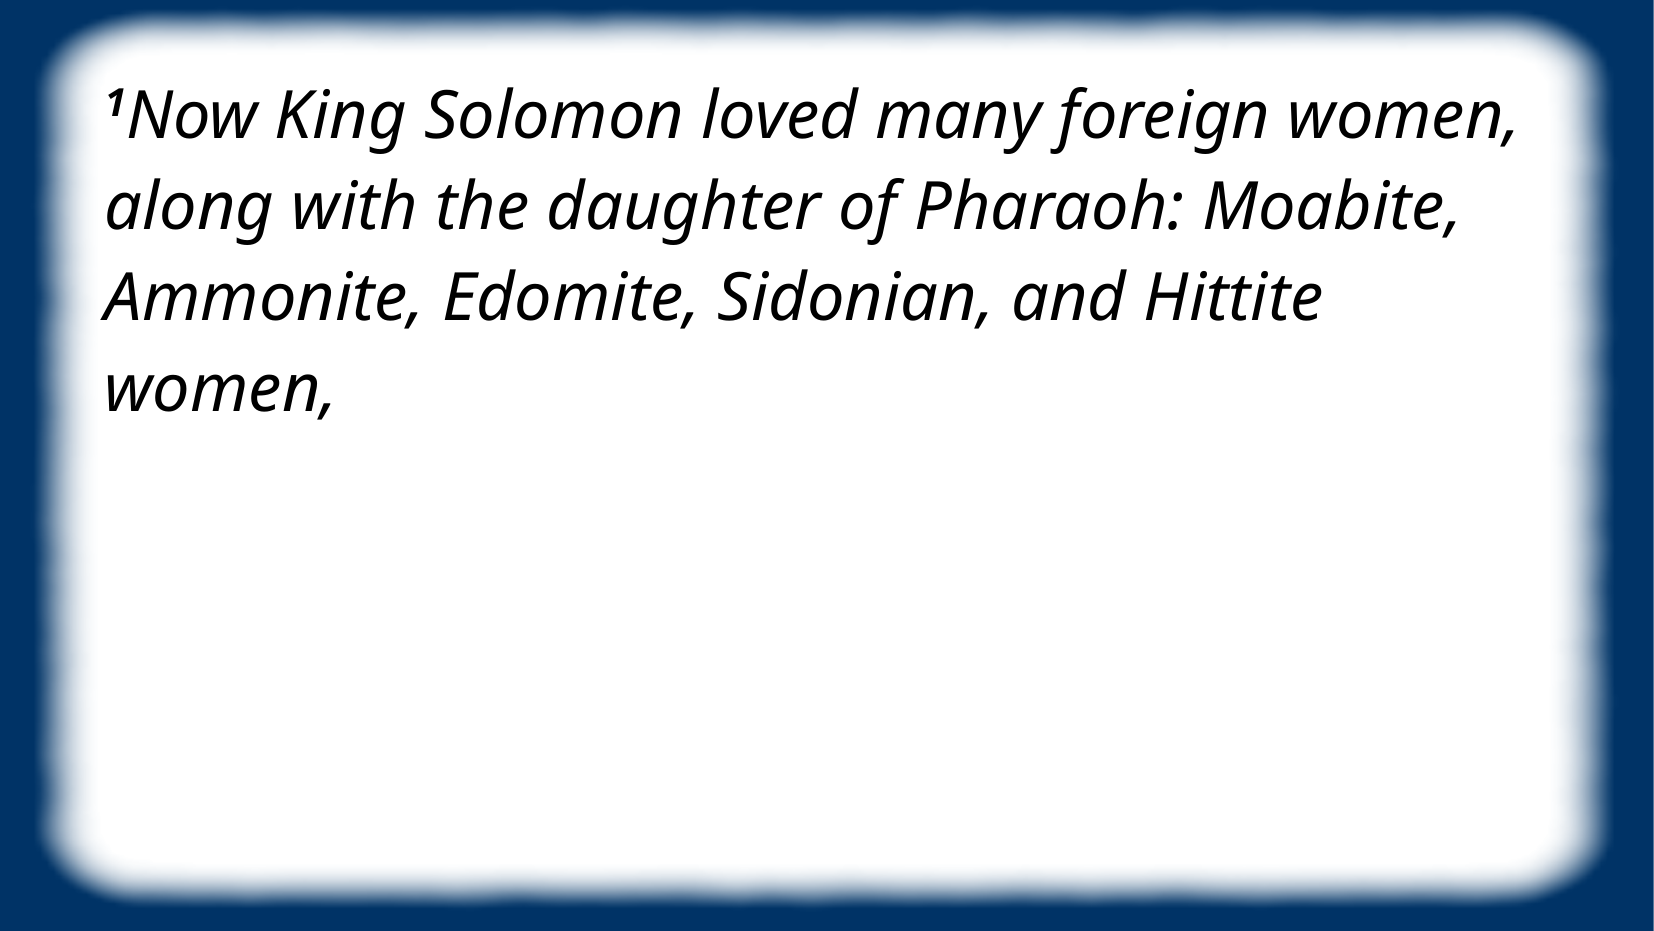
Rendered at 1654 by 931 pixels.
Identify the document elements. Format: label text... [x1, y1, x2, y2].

picture [0, 0, 1654, 931]
text_box 1Now King Solomon loved many foreign women, along with the daughter of Pharaoh: Moabite, Ammonite, Edomite, Sidonian, and Hittite women, [90, 60, 1561, 430]
